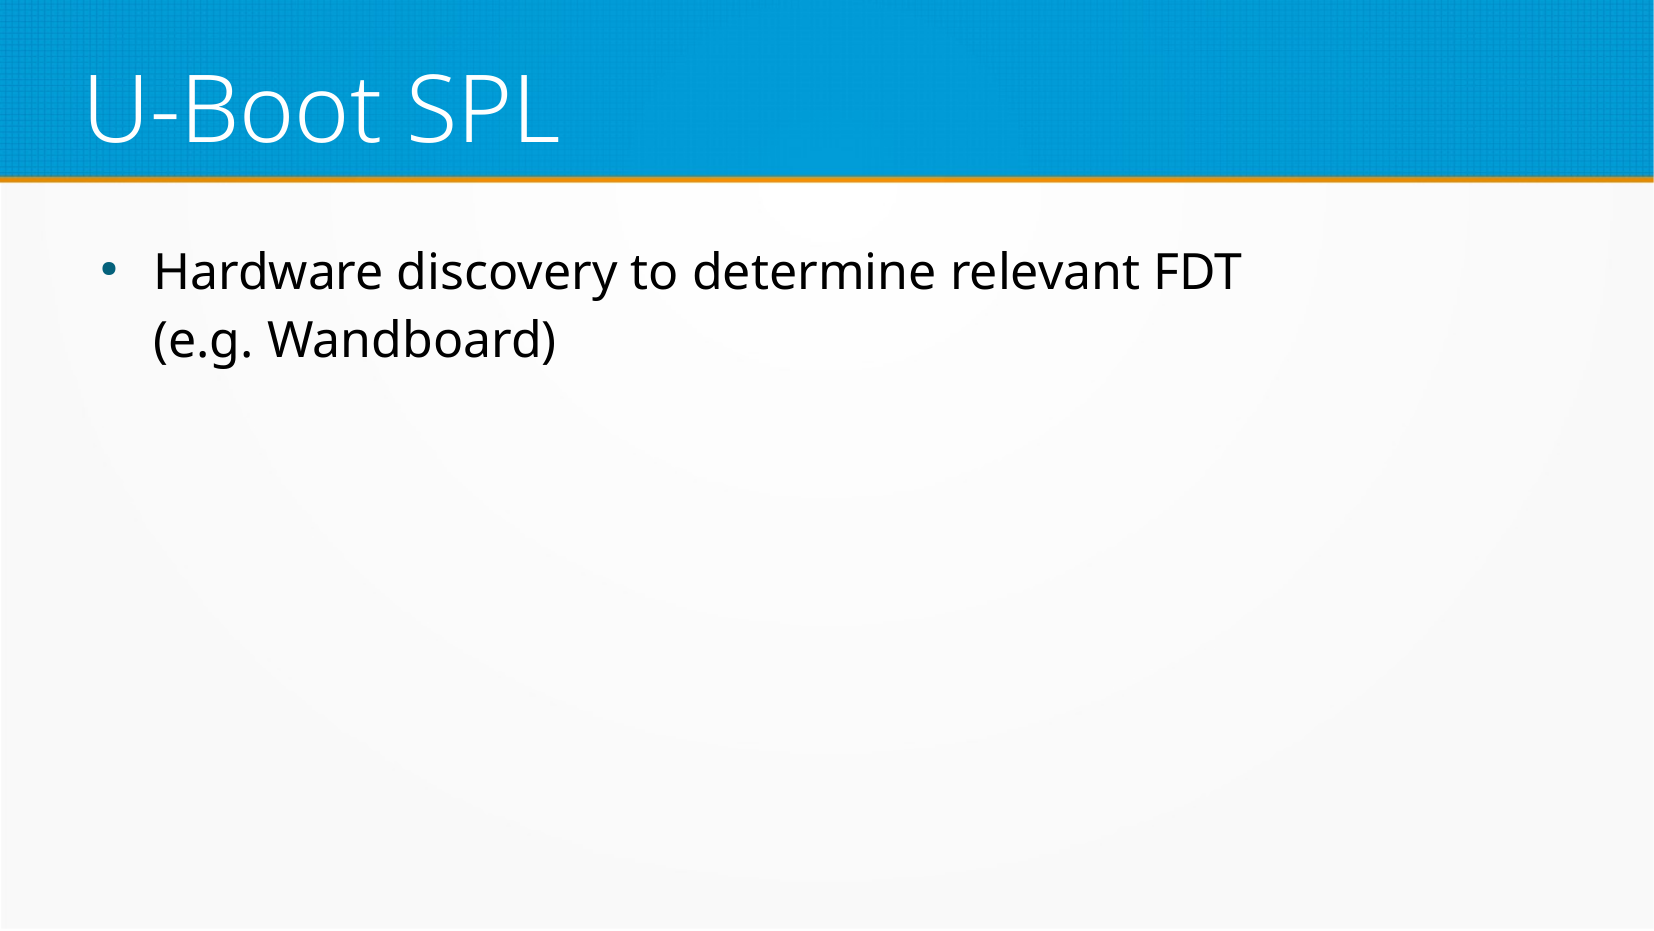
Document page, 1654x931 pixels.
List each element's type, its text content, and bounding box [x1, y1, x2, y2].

list Hardware discovery to determine relevant FDT (e.g. Wandboard) [82, 236, 1563, 811]
picture [0, 175, 1654, 931]
title U-Boot SPL [82, 14, 1571, 171]
